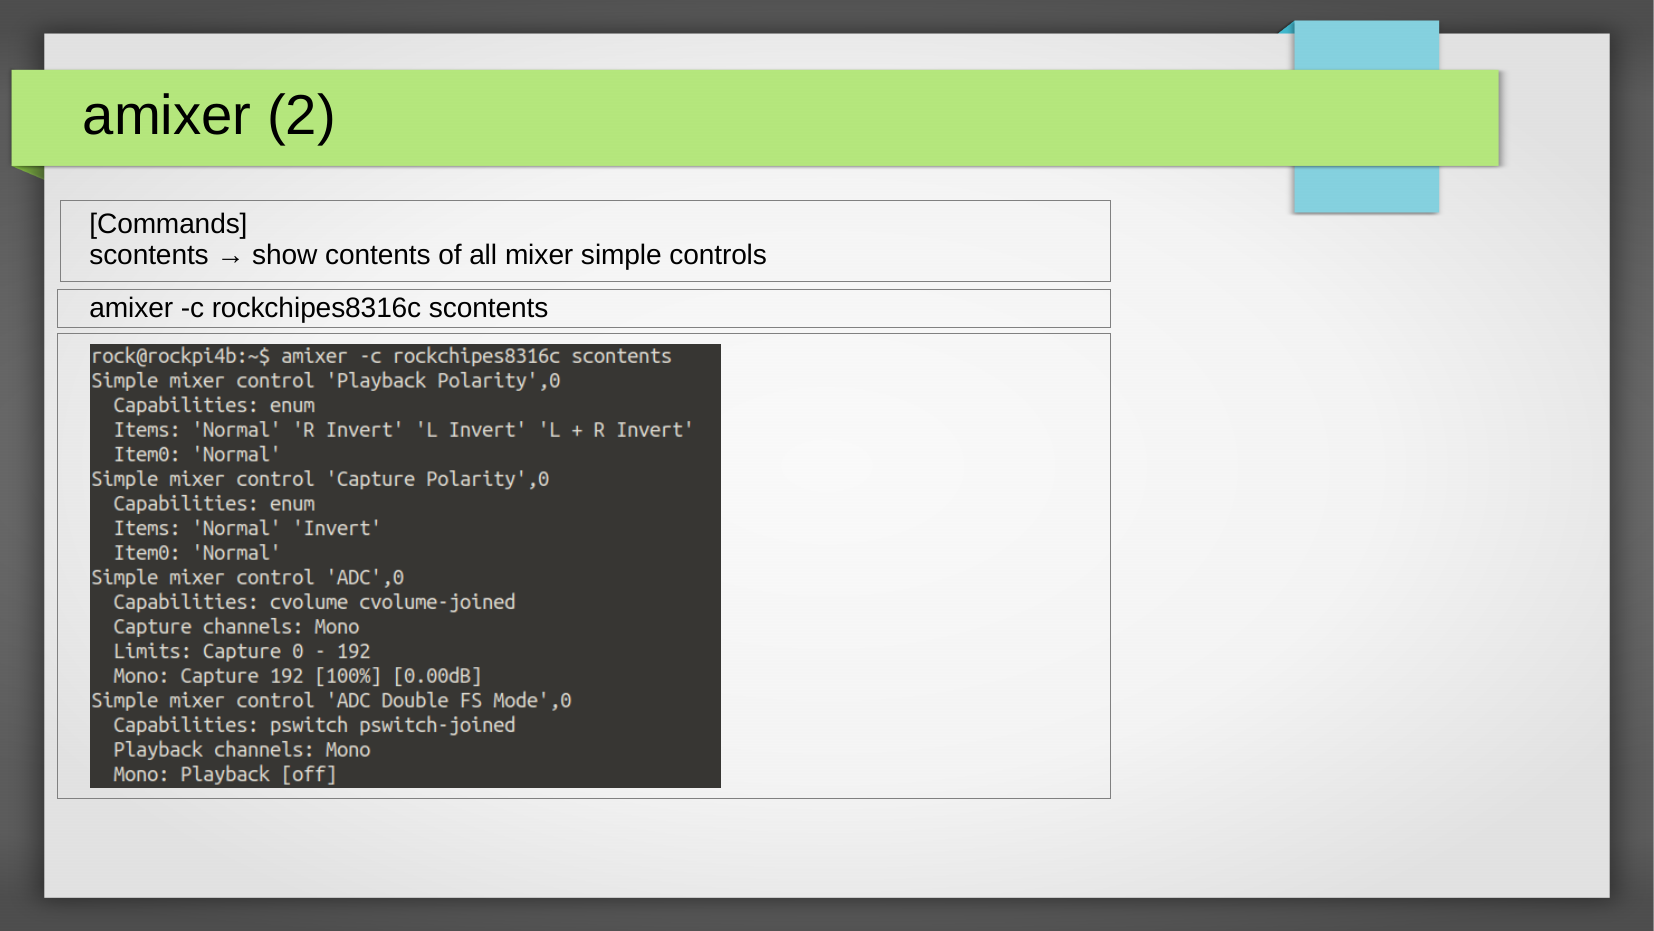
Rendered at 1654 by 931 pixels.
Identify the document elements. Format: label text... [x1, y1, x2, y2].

title amixer (2) [82, 70, 1264, 160]
picture [0, 0, 1654, 931]
text_box amixer -c rockchipes8316c scontents [74, 284, 781, 289]
text_box amixer -c rockchipes8316c scontents [74, 328, 781, 332]
text_box amixer -c rockchipes8316c scontents [74, 290, 781, 327]
text_box [Commands] scontents → show contents of all mixer simple controls [74, 201, 1110, 278]
